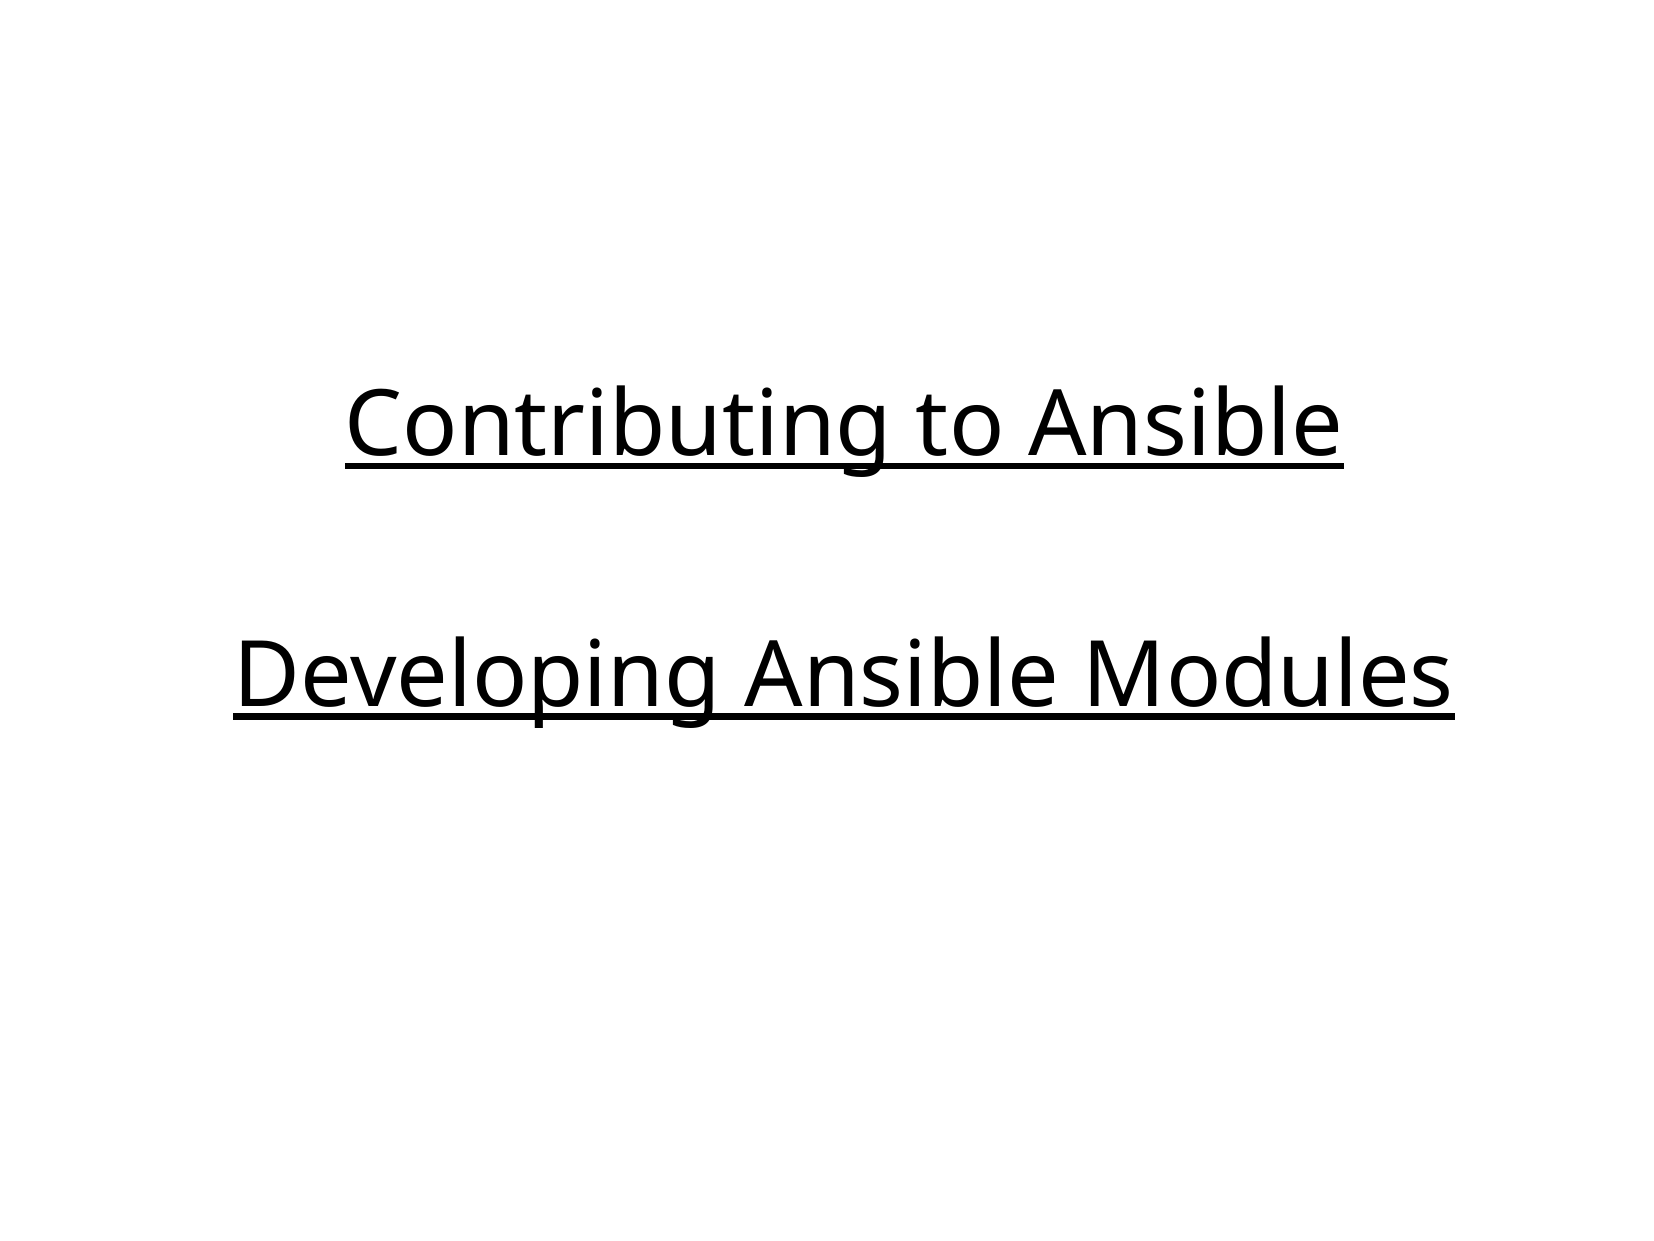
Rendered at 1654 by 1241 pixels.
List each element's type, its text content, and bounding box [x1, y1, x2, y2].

title Contributing to Ansible Developing Ansible Modules [35, 0, 1654, 922]
